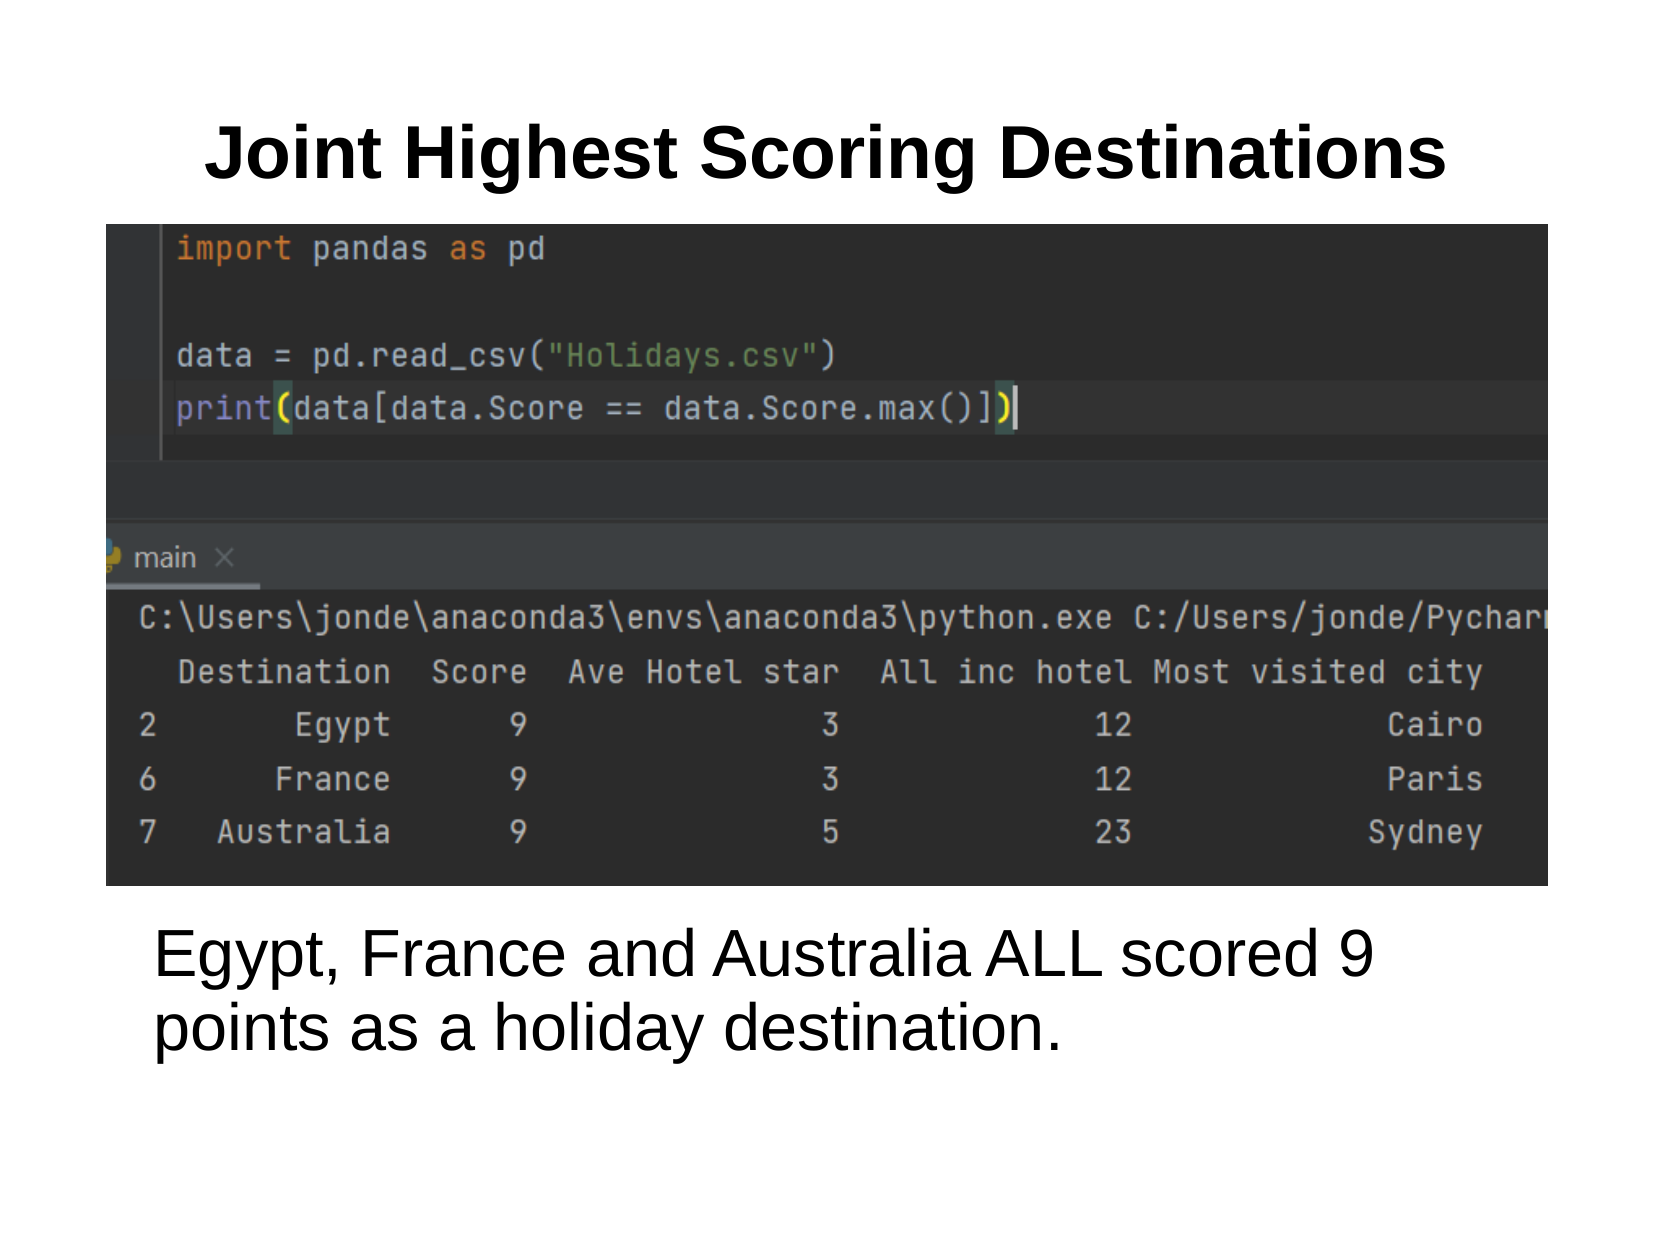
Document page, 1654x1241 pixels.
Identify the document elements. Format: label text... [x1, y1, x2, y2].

picture [106, 224, 1548, 886]
title Joint Highest Scoring Destinations [82, 49, 1571, 257]
list Egypt, France and Australia ALL scored 9 points as a holiday destination. [82, 290, 1571, 1109]
